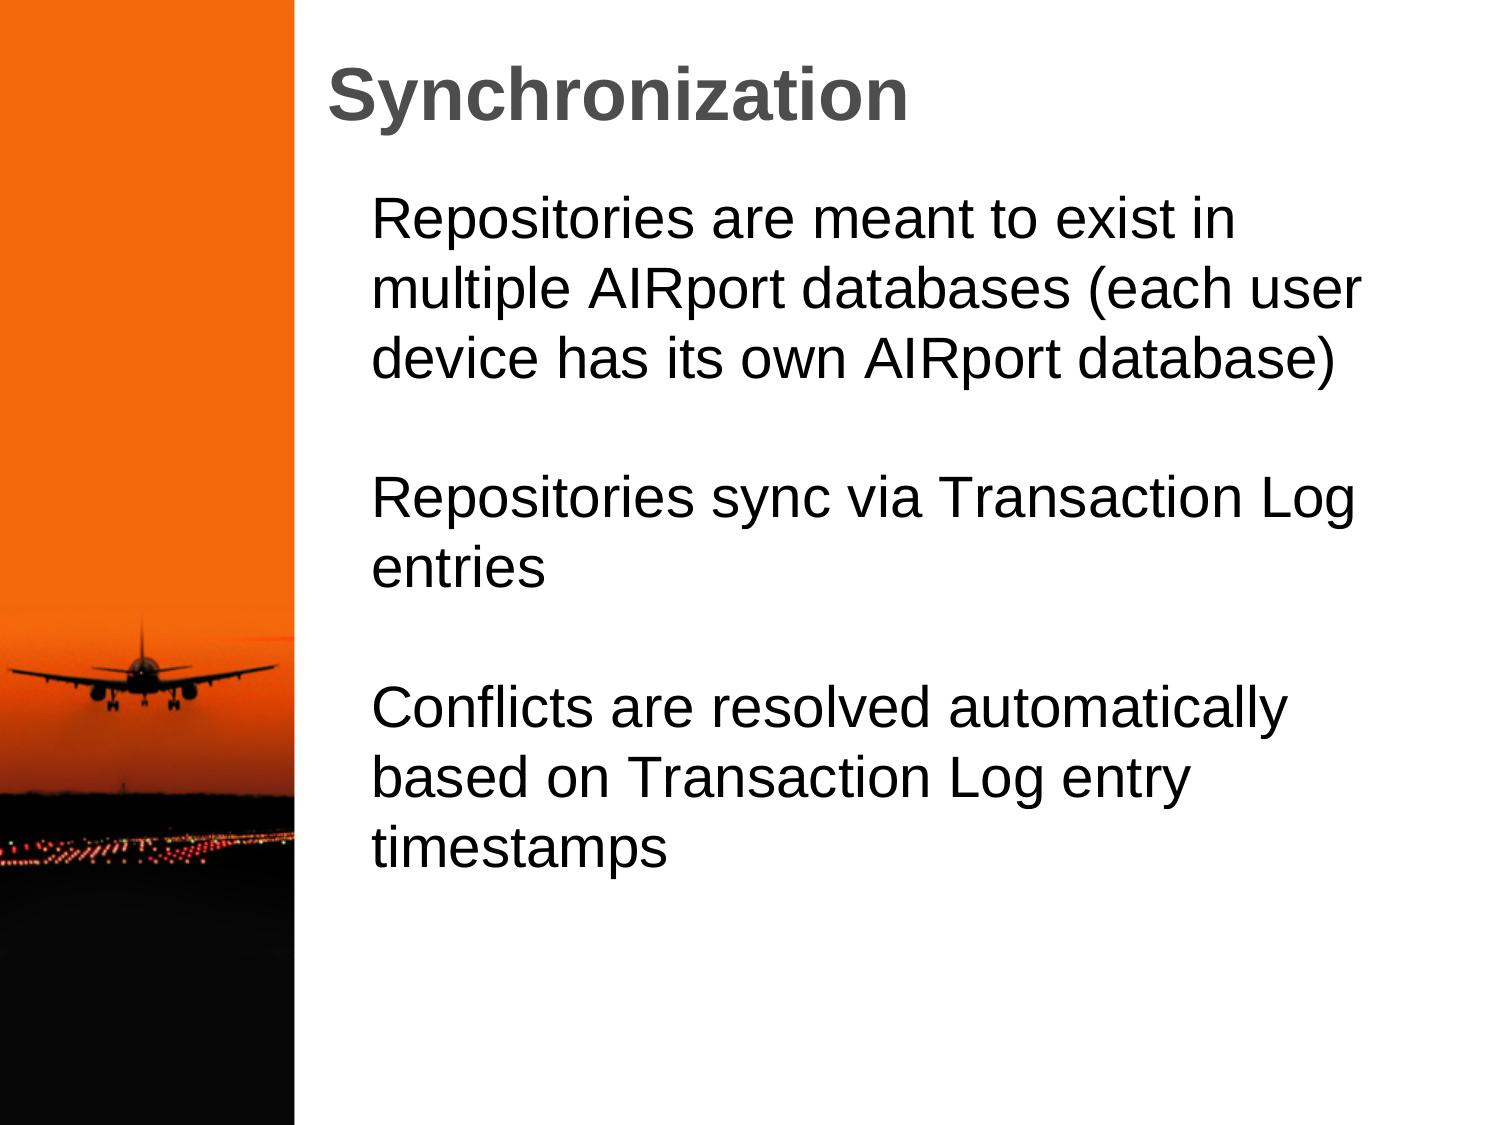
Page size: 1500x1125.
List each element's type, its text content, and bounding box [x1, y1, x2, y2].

title Synchronization [312, 30, 1483, 150]
picture [0, 0, 1500, 1125]
list Repositories are meant to exist in multiple AIRport databases (each user device has its own AIRport database) Repositories sync via Transaction Log entries Conflicts are resolved automatically based on Transaction Log entry timestamps [300, 172, 1468, 1094]
